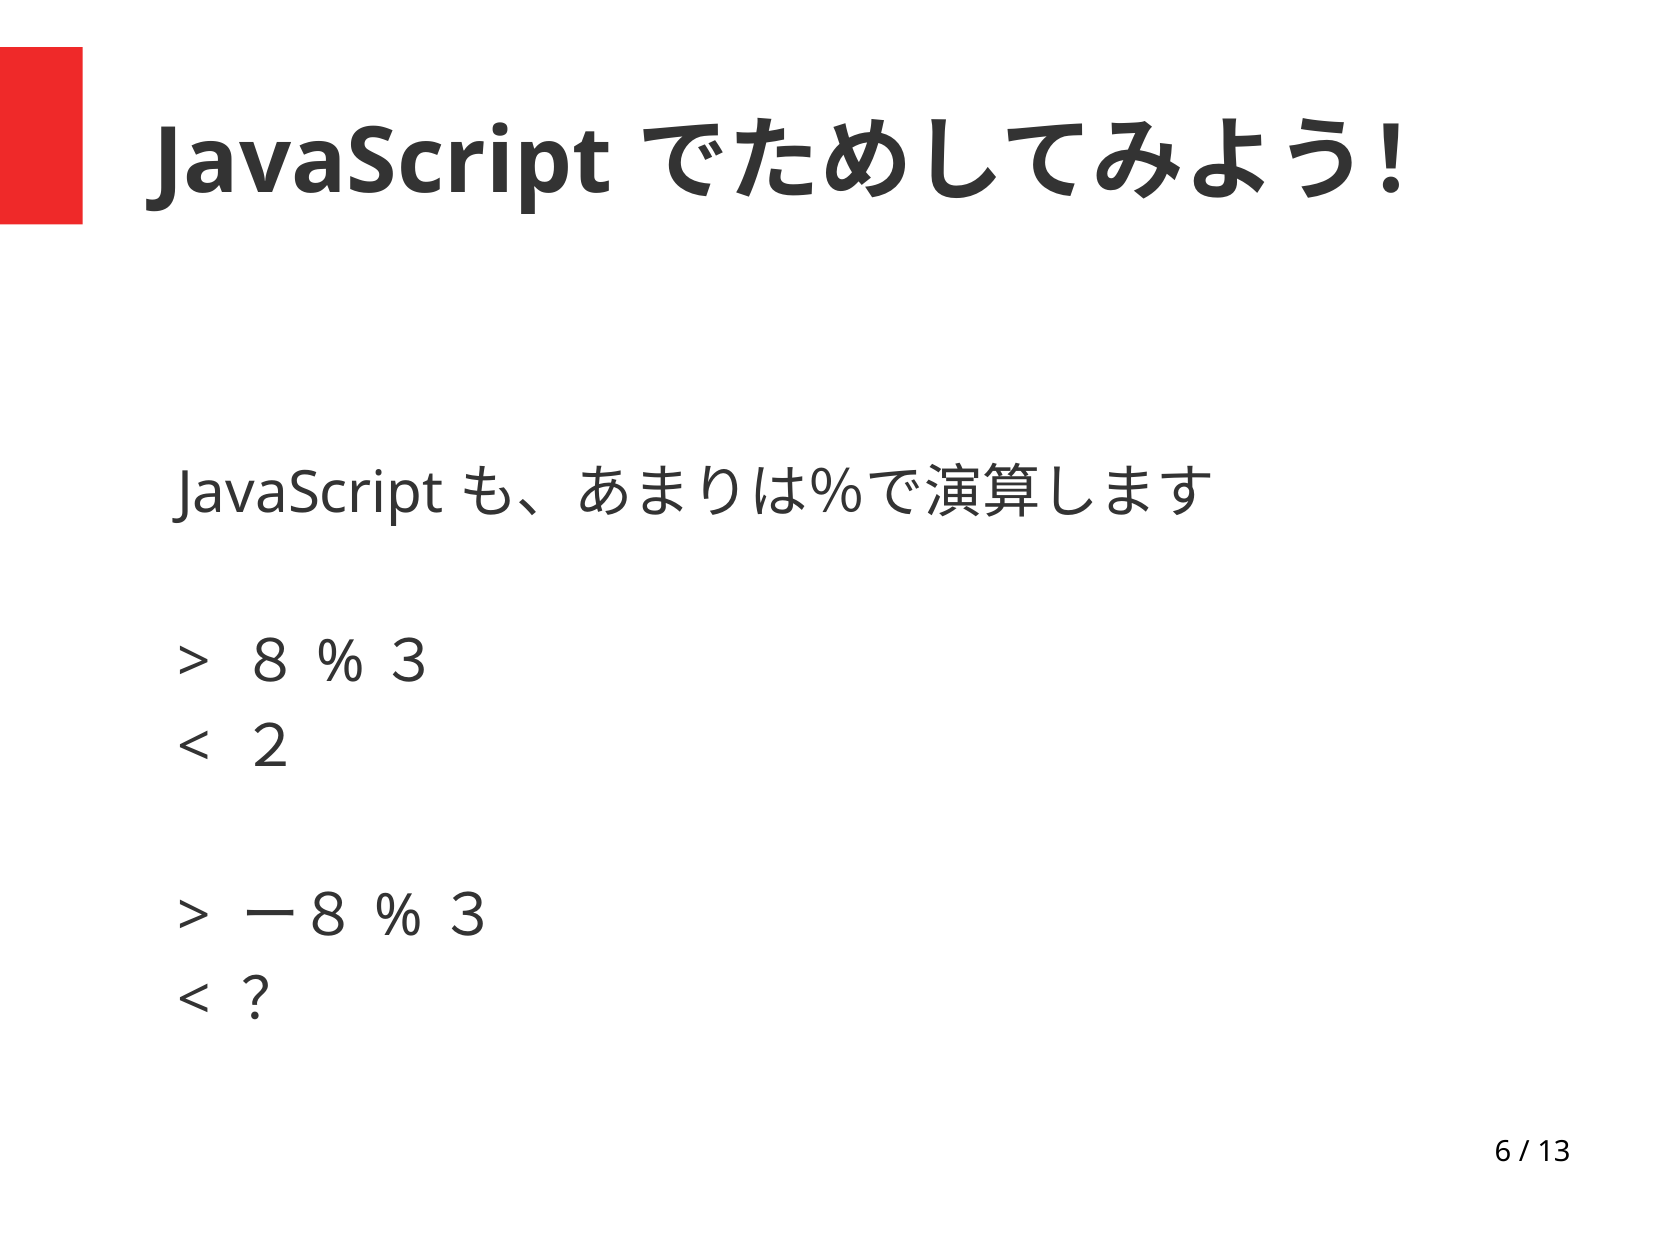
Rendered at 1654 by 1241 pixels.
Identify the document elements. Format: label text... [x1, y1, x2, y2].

list JavaScriptも、あまりは％で演算します > ８%３ < ２ > ー８%３ < ？ [106, 366, 1524, 1086]
title JavaScriptでためしてみよう！ [118, 49, 1571, 257]
